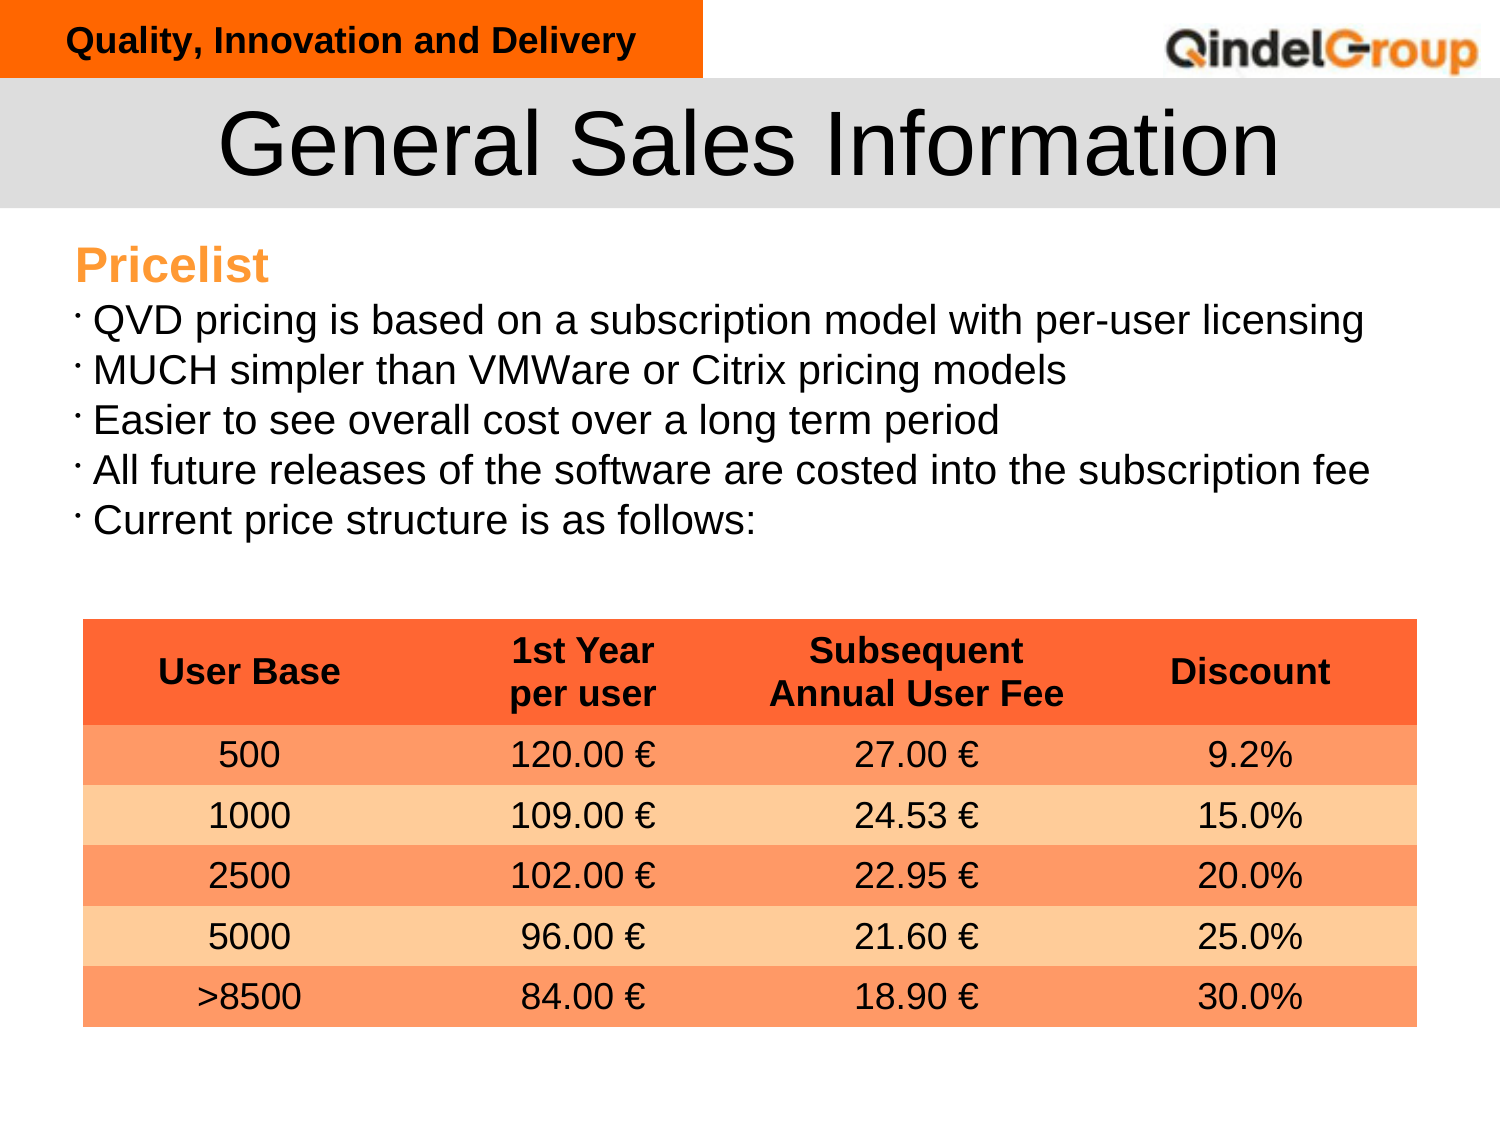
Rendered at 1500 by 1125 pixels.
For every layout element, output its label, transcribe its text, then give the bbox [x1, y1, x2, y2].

table_cell 25.0% [1083, 906, 1417, 966]
table_cell 102.00 € [416, 845, 750, 906]
table_header Discount [1083, 619, 1417, 725]
table_cell 5000 [83, 906, 416, 966]
table_cell 18.90 € [750, 966, 1083, 1027]
table_header 1st Year per user [416, 619, 750, 725]
table_cell 9.2% [1083, 725, 1417, 785]
table_cell 24.53 € [750, 785, 1083, 845]
table_cell 96.00 € [416, 906, 750, 966]
table_header User Base [83, 619, 416, 725]
table_header Subsequent Annual User Fee [750, 619, 1083, 725]
table_cell 120.00 € [416, 725, 750, 785]
text_box Pricelist QVD pricing is based on a subscription model with per-user licensing MUCH simpler than VMWare or Citrix pricing models Easier to see overall cost over a long term period All future releases of the software are costed into the subscription fee Current price structure is as follows: [60, 224, 1426, 651]
table_cell >8500 [83, 966, 416, 1027]
picture [1163, 23, 1481, 78]
table_cell 2500 [83, 845, 416, 906]
table_cell 20.0% [1083, 845, 1417, 906]
table_cell 21.60 € [750, 906, 1083, 966]
title General Sales Information [75, 45, 1426, 224]
table_cell 22.95 € [750, 845, 1083, 906]
table_cell 1000 [83, 785, 416, 845]
table_cell 84.00 € [416, 966, 750, 1027]
table_cell 500 [83, 725, 416, 785]
table_cell 109.00 € [416, 785, 750, 845]
table_cell 27.00 € [750, 725, 1083, 785]
table_cell 15.0% [1083, 785, 1417, 845]
table_cell 30.0% [1083, 966, 1417, 1027]
